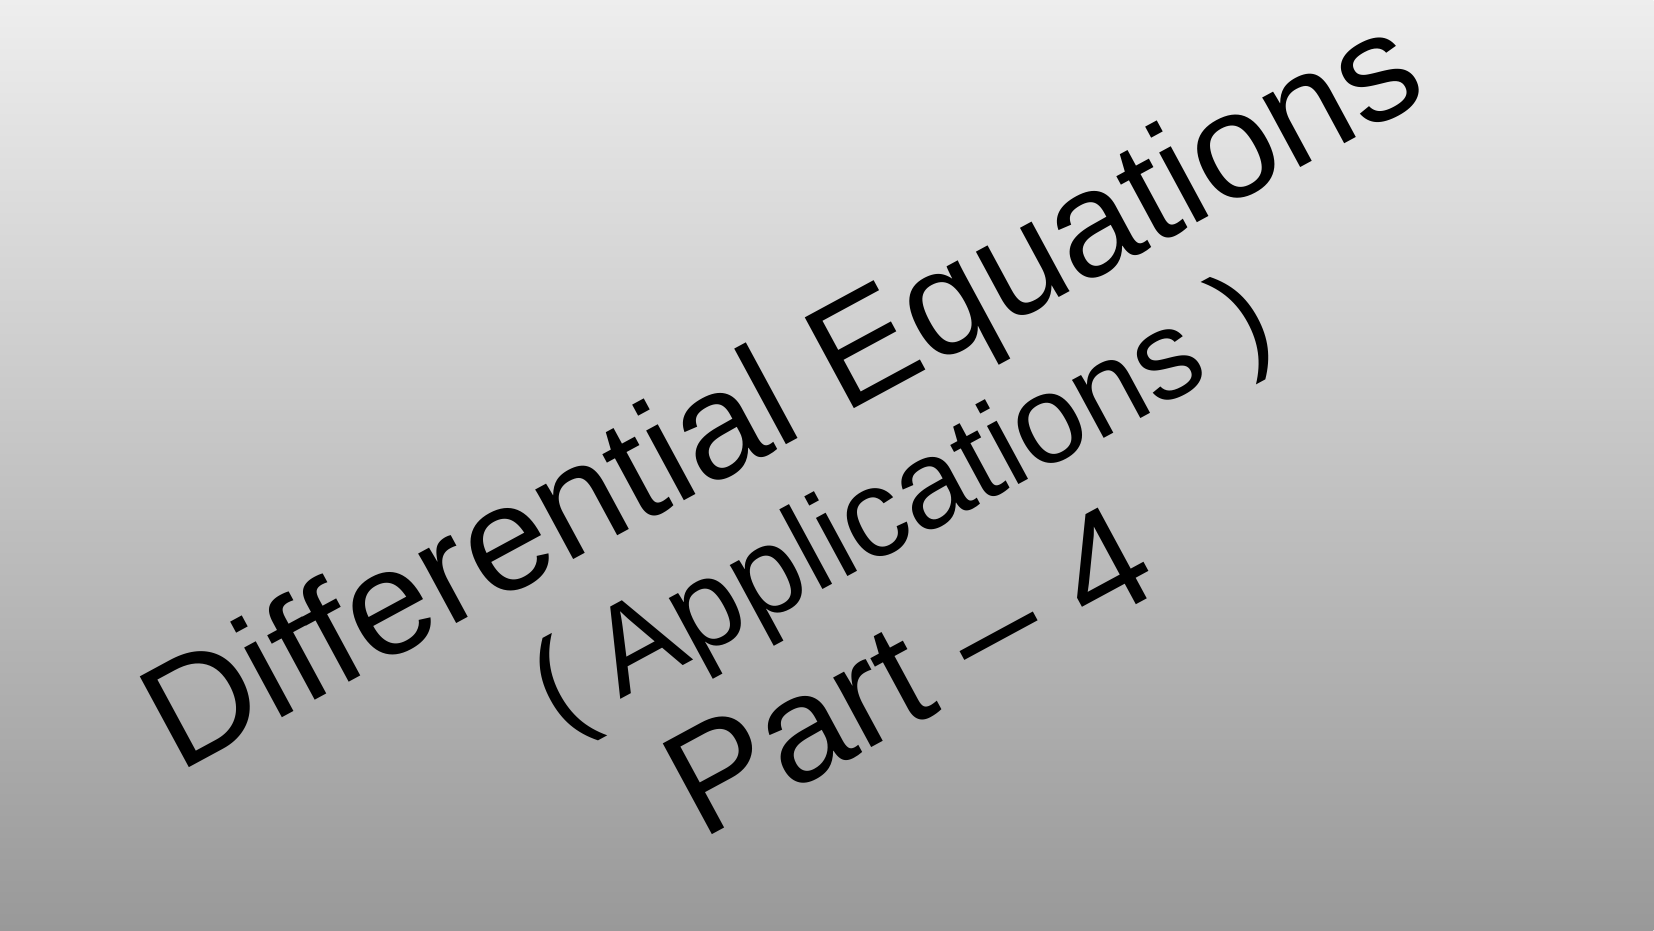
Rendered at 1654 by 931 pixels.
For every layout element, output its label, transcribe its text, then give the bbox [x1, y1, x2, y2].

title Differential Equations ( Applications ) Part – 4 [39, 0, 1654, 931]
